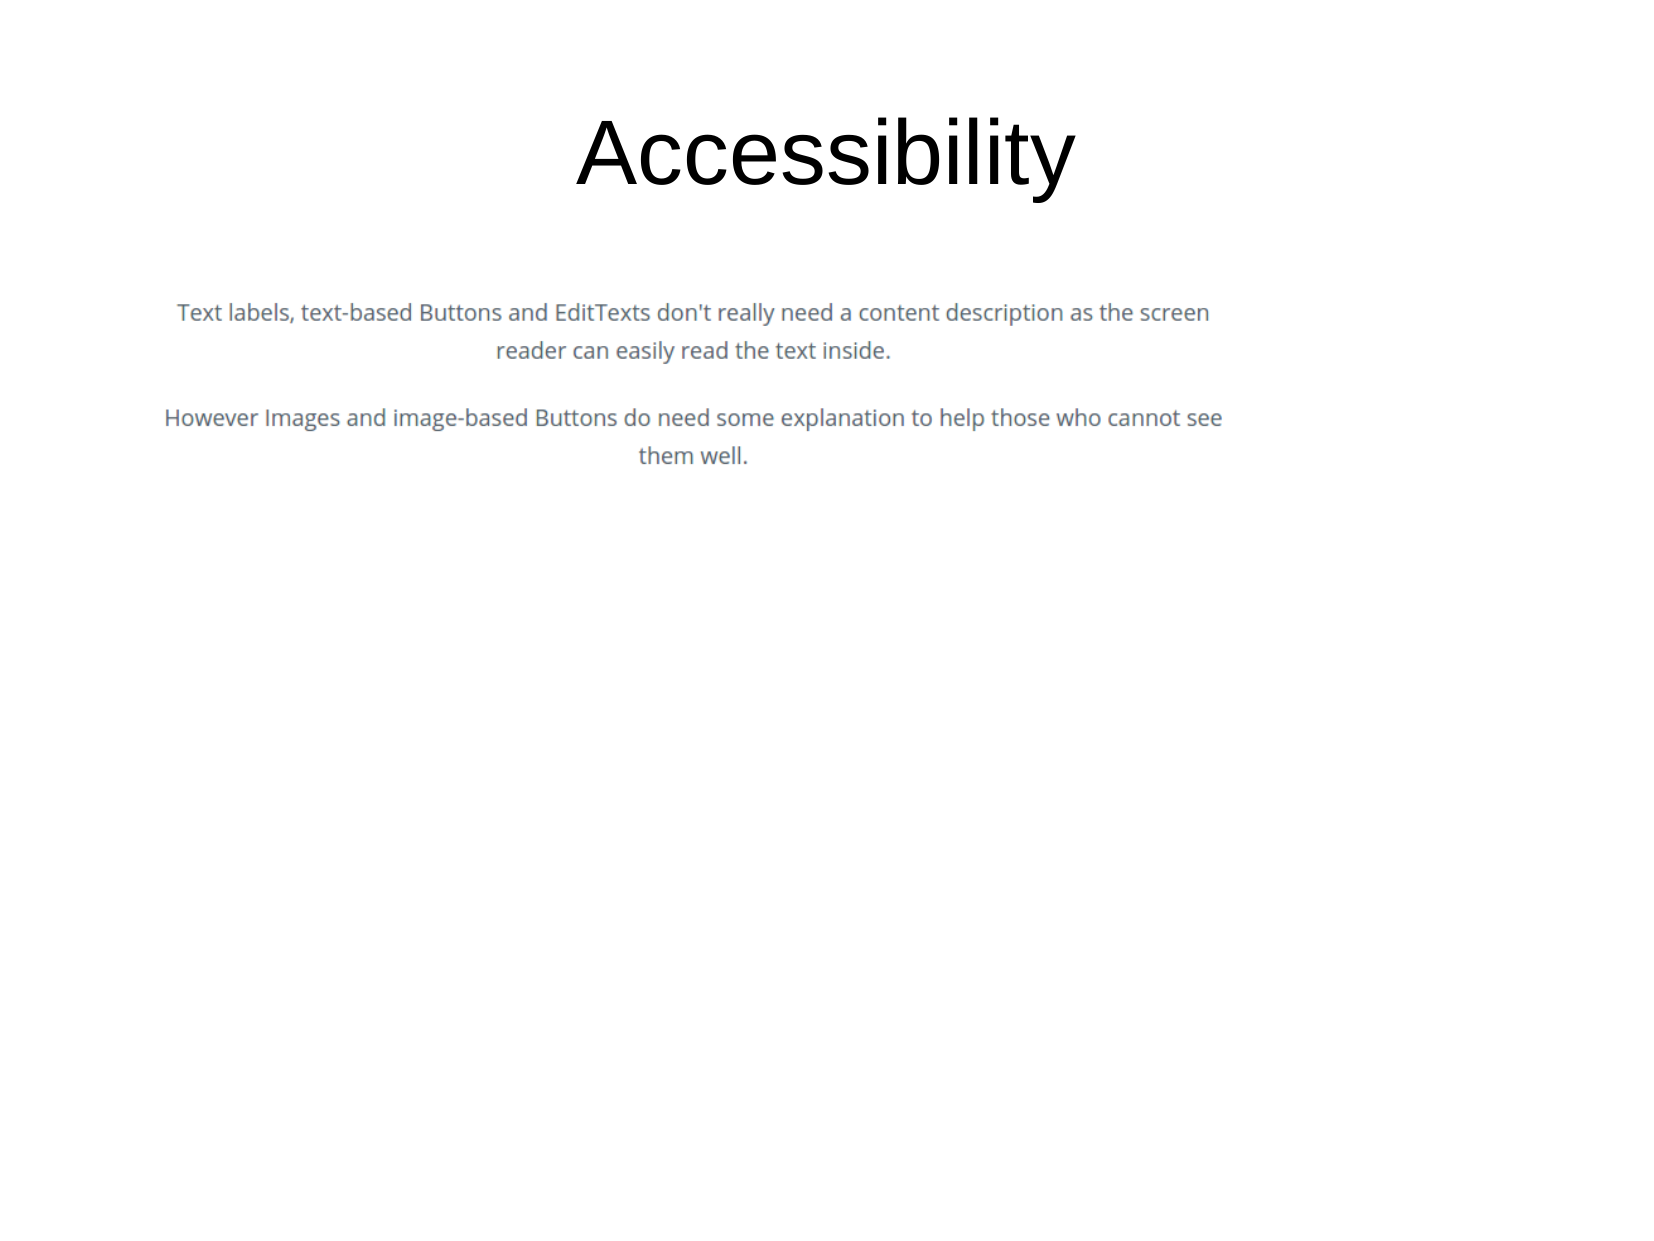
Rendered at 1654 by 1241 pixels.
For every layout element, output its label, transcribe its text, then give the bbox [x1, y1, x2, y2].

picture [145, 274, 1256, 487]
title Accessibility [82, 49, 1571, 257]
